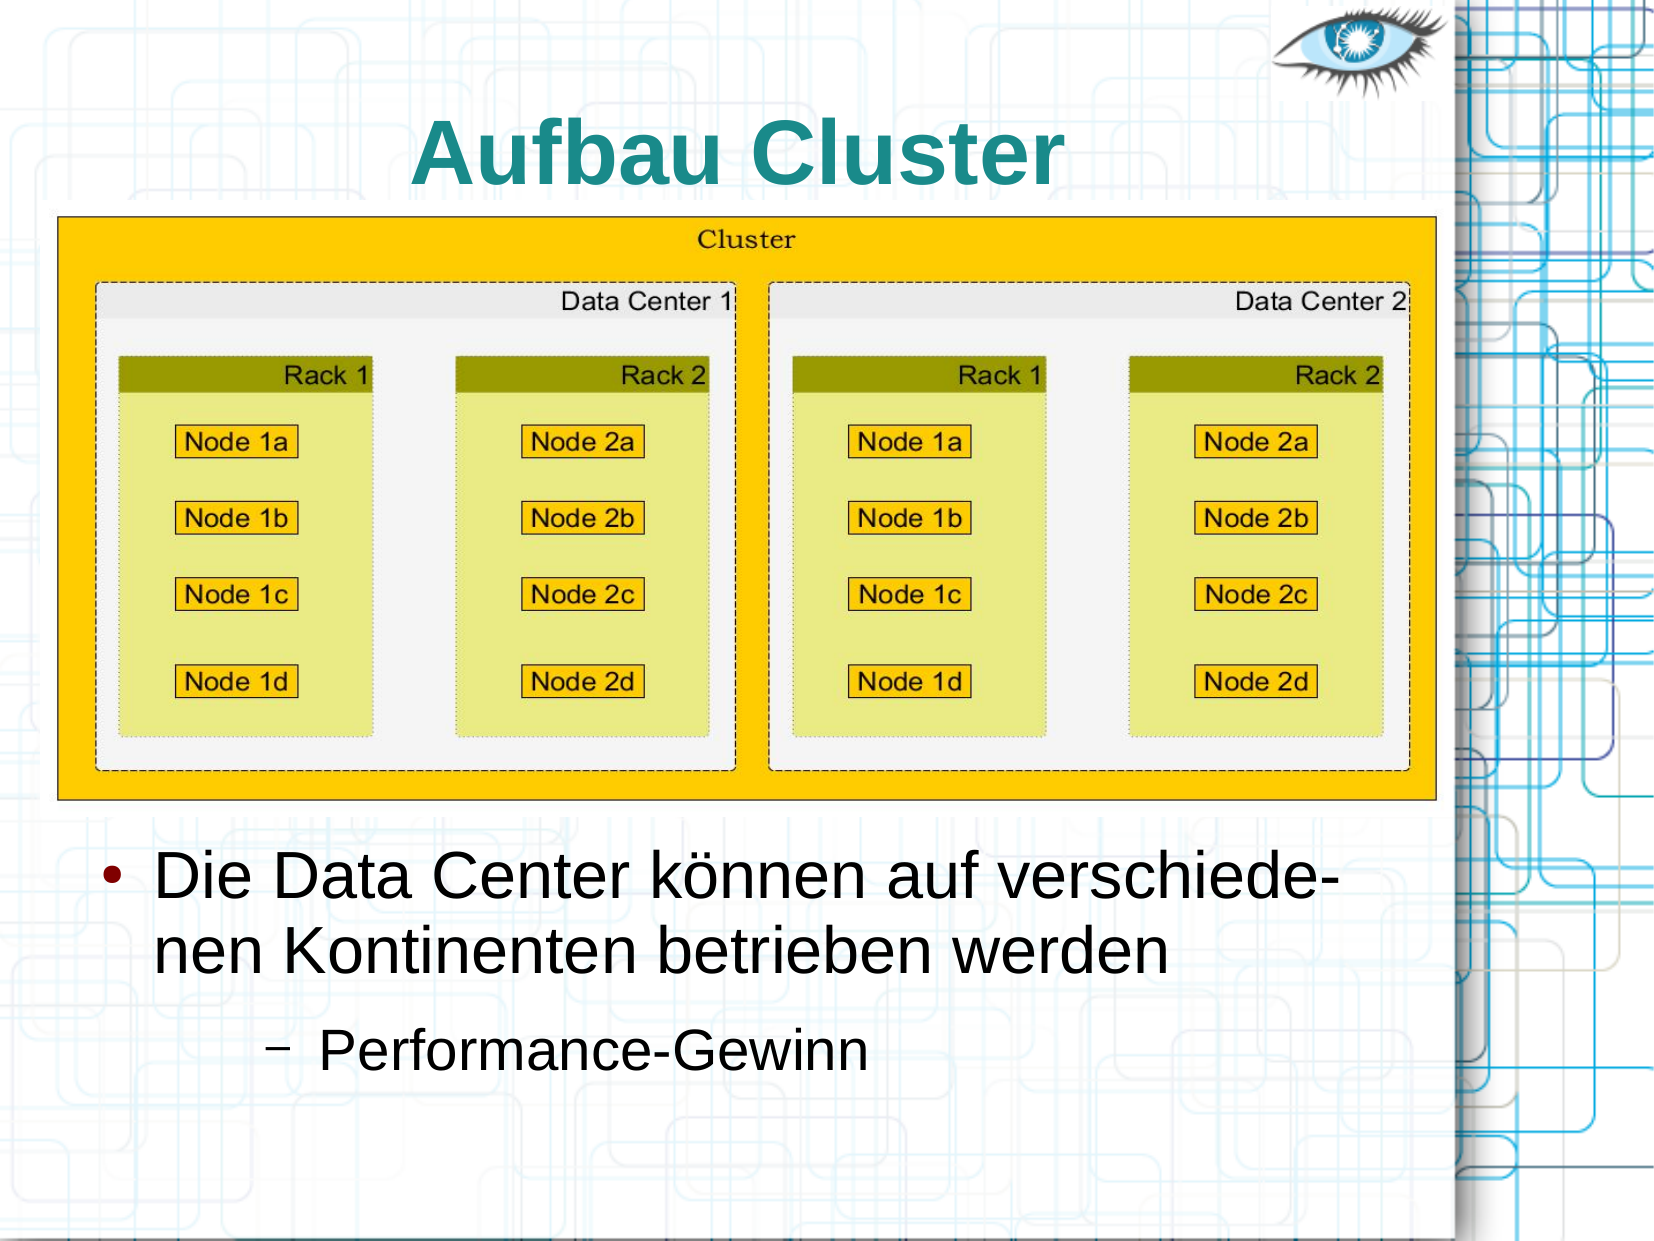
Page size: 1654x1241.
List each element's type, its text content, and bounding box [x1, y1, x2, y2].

title Aufbau Cluster [59, 49, 1418, 200]
list Die Data Center können auf verschiede-nen Kontinenten betrieben werden Performance-Gewinn [82, 838, 1418, 1158]
picture [0, 0, 1654, 1241]
